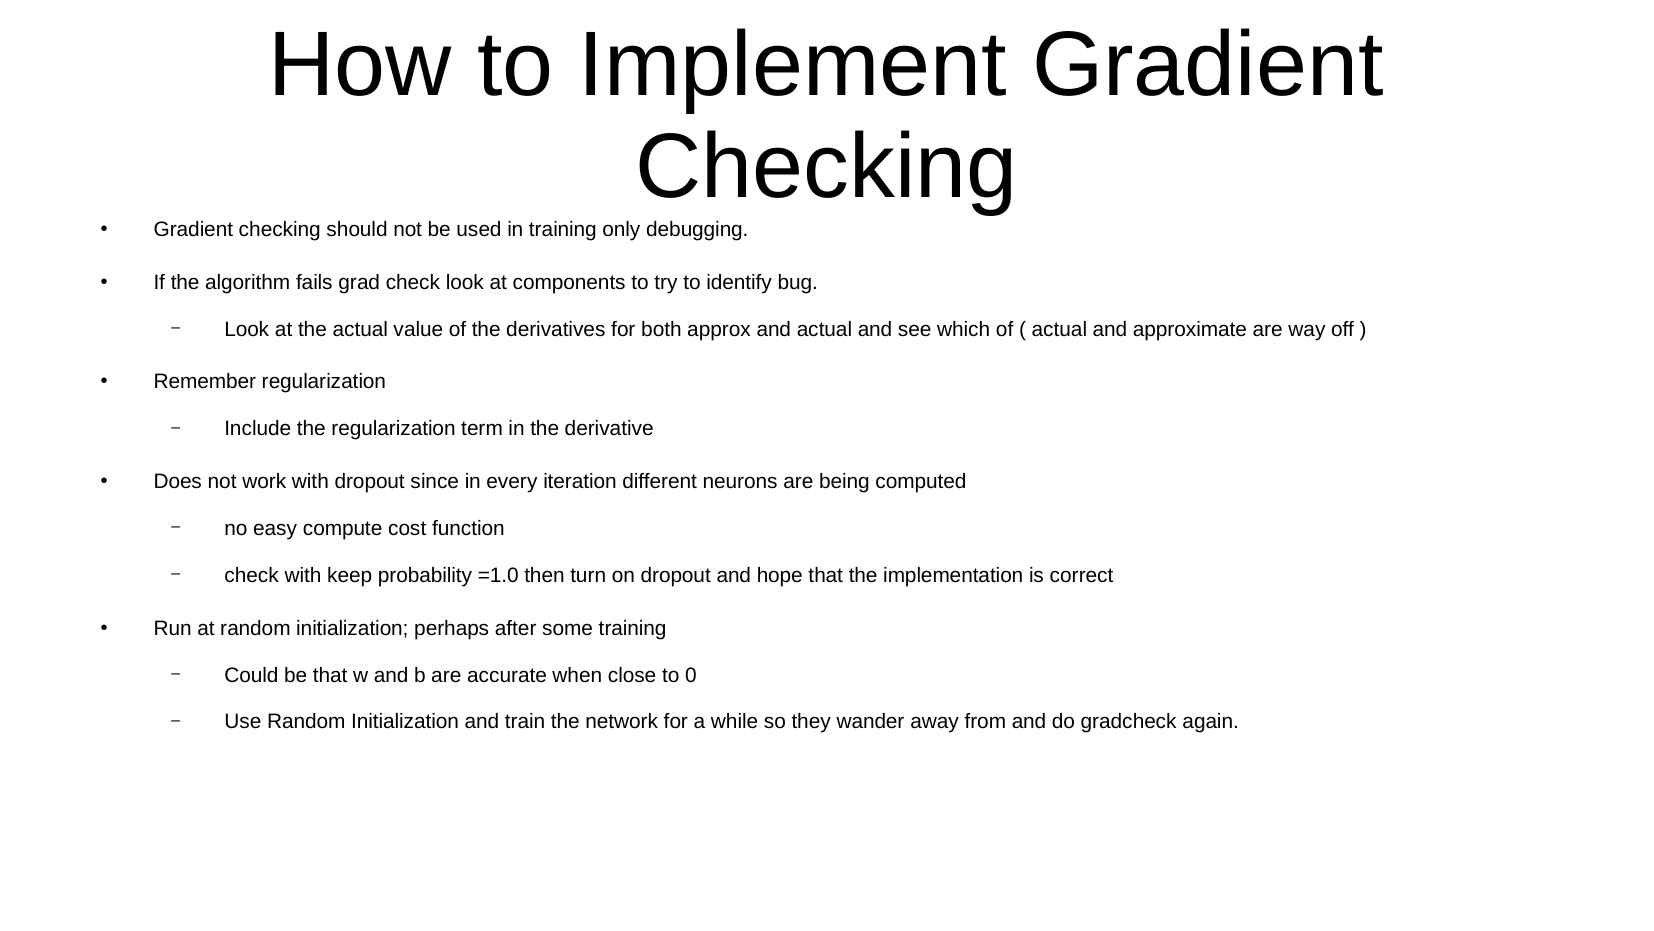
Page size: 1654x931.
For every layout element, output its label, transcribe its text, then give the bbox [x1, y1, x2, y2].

title How to Implement Gradient Checking [82, 12, 1571, 217]
list Gradient checking should not be used in training only debugging. If the algorithm fails grad check look at components to try to identify bug. Look at the actual value of the derivatives for both approx and actual and see which of ( actual and approximate are way off ) Remember regularization Include the regularization term in the derivative Does not work with dropout since in every iteration different neurons are being computed no easy compute cost function check with keep probability =1.0 then turn on dropout and hope that the implementation is correct Run at random initialization; perhaps after some training Could be that w and b are accurate when close to 0 Use Random Initialization and train the network for a while so they wander away from and do gradcheck again. [82, 217, 1613, 901]
